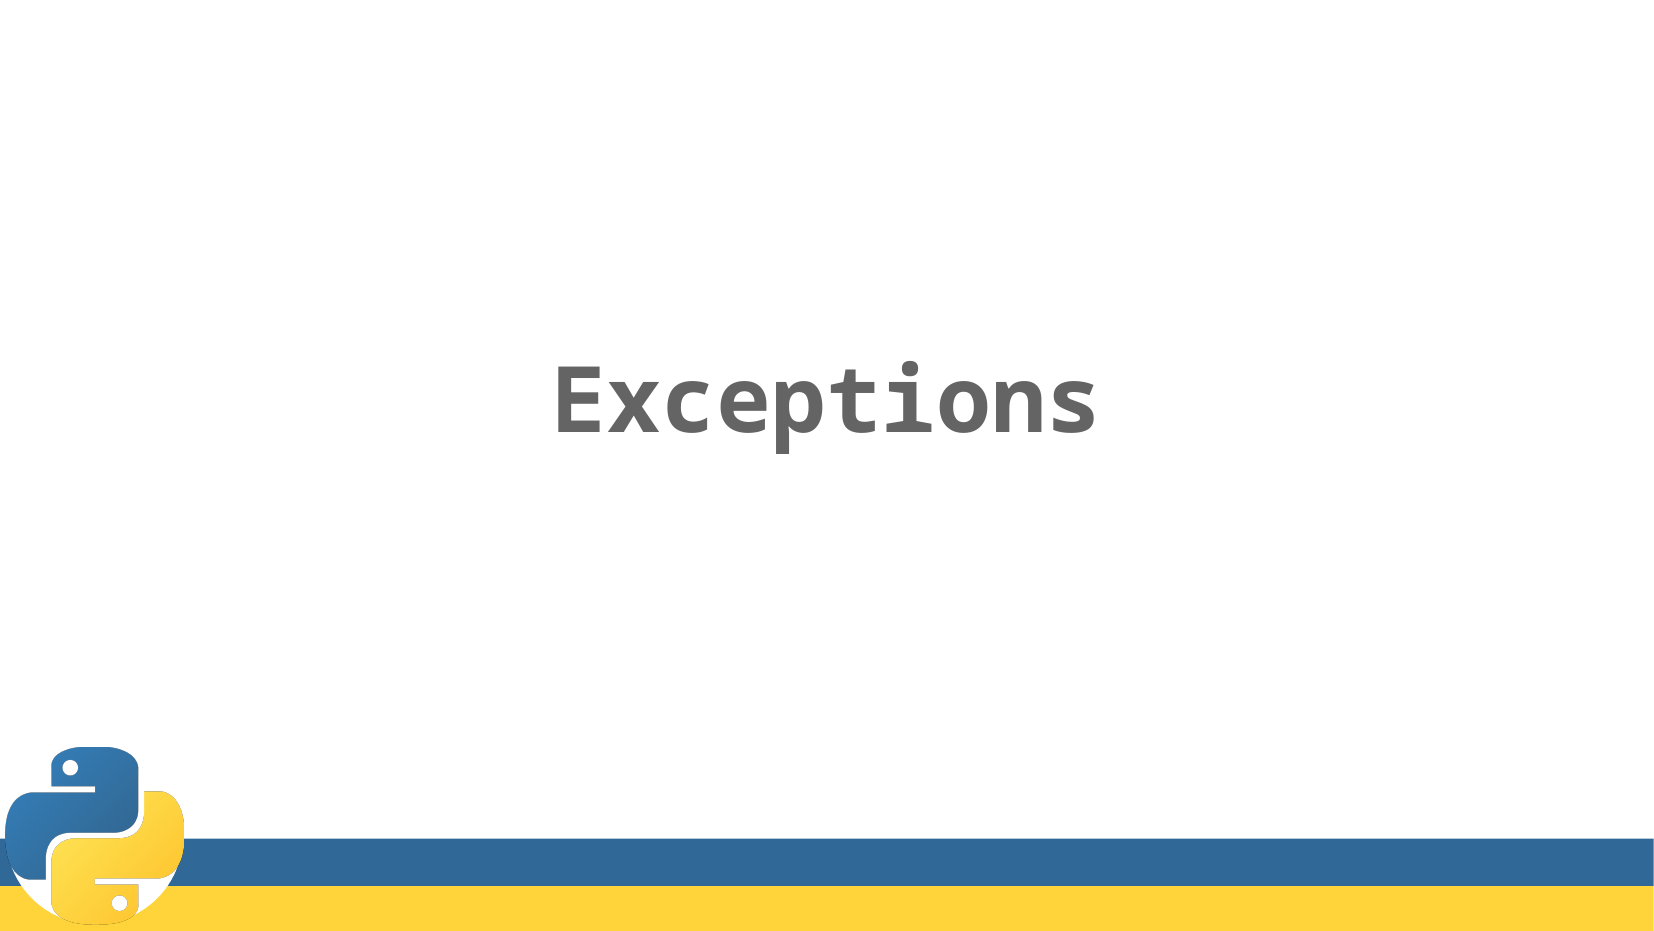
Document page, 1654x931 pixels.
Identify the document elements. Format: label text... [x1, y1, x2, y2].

picture [5, 747, 184, 925]
subtitle Exceptions [82, 37, 1571, 757]
